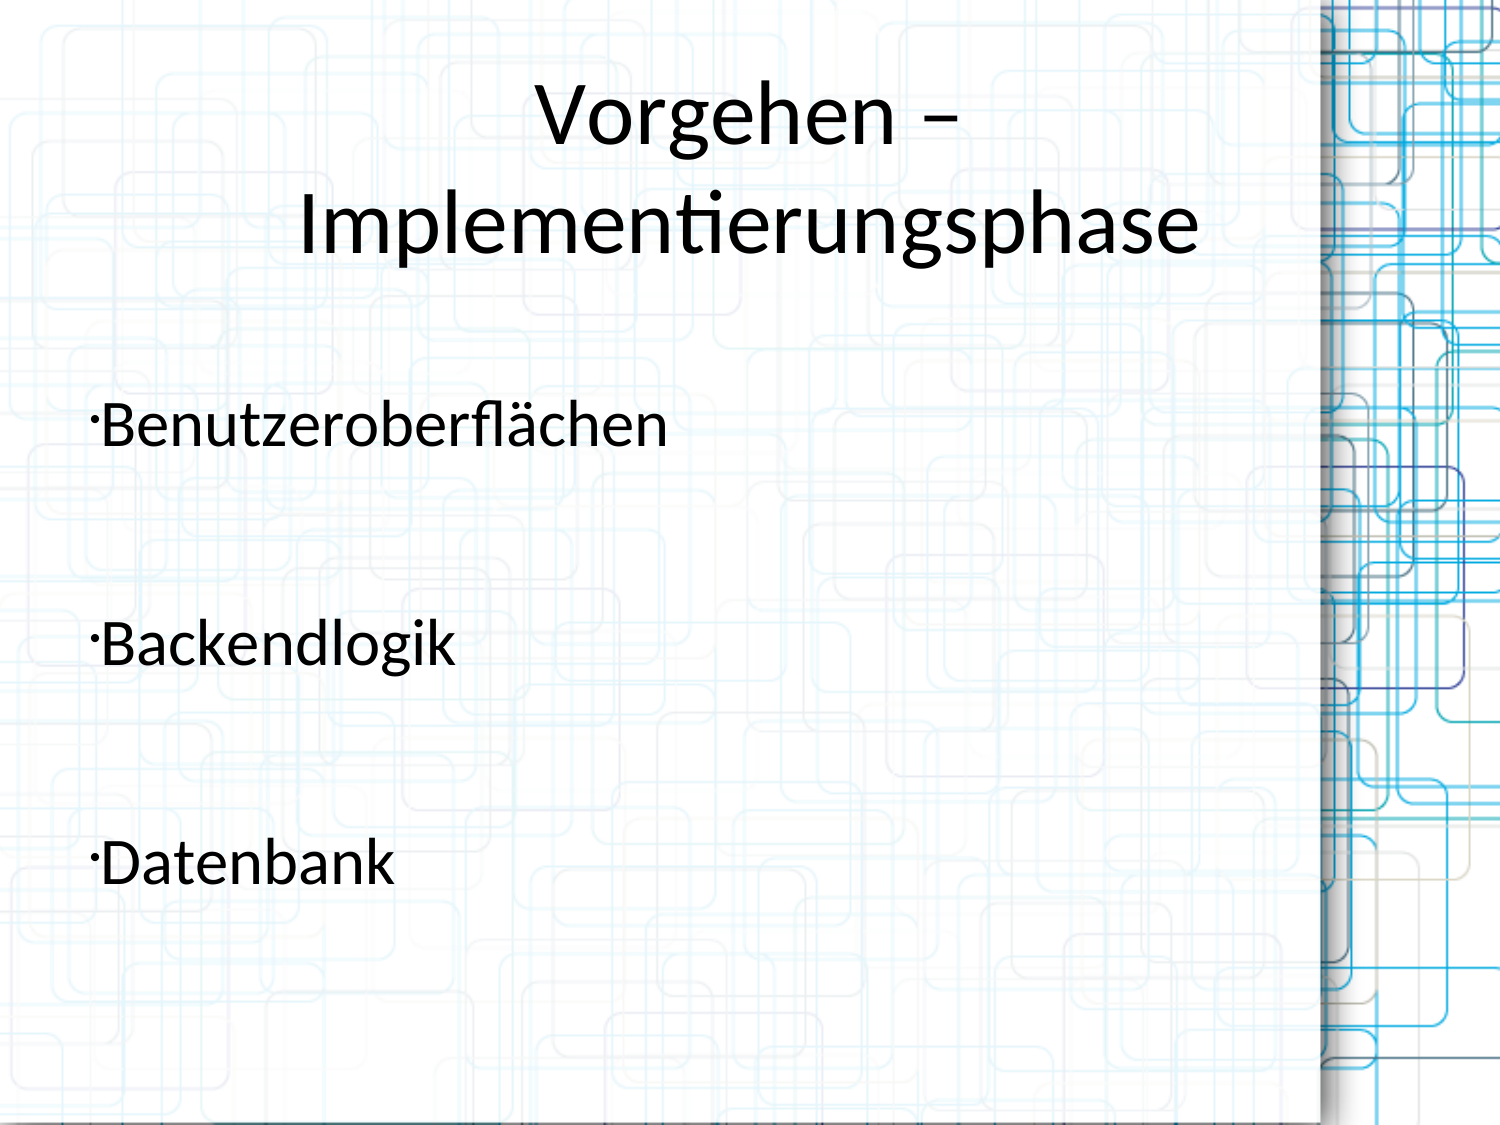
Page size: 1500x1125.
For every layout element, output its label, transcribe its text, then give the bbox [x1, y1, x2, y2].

title Vorgehen – Implementierungsphase [75, 45, 1425, 233]
list Benutzeroberflächen Backendlogik Datenbank [75, 262, 1425, 1005]
